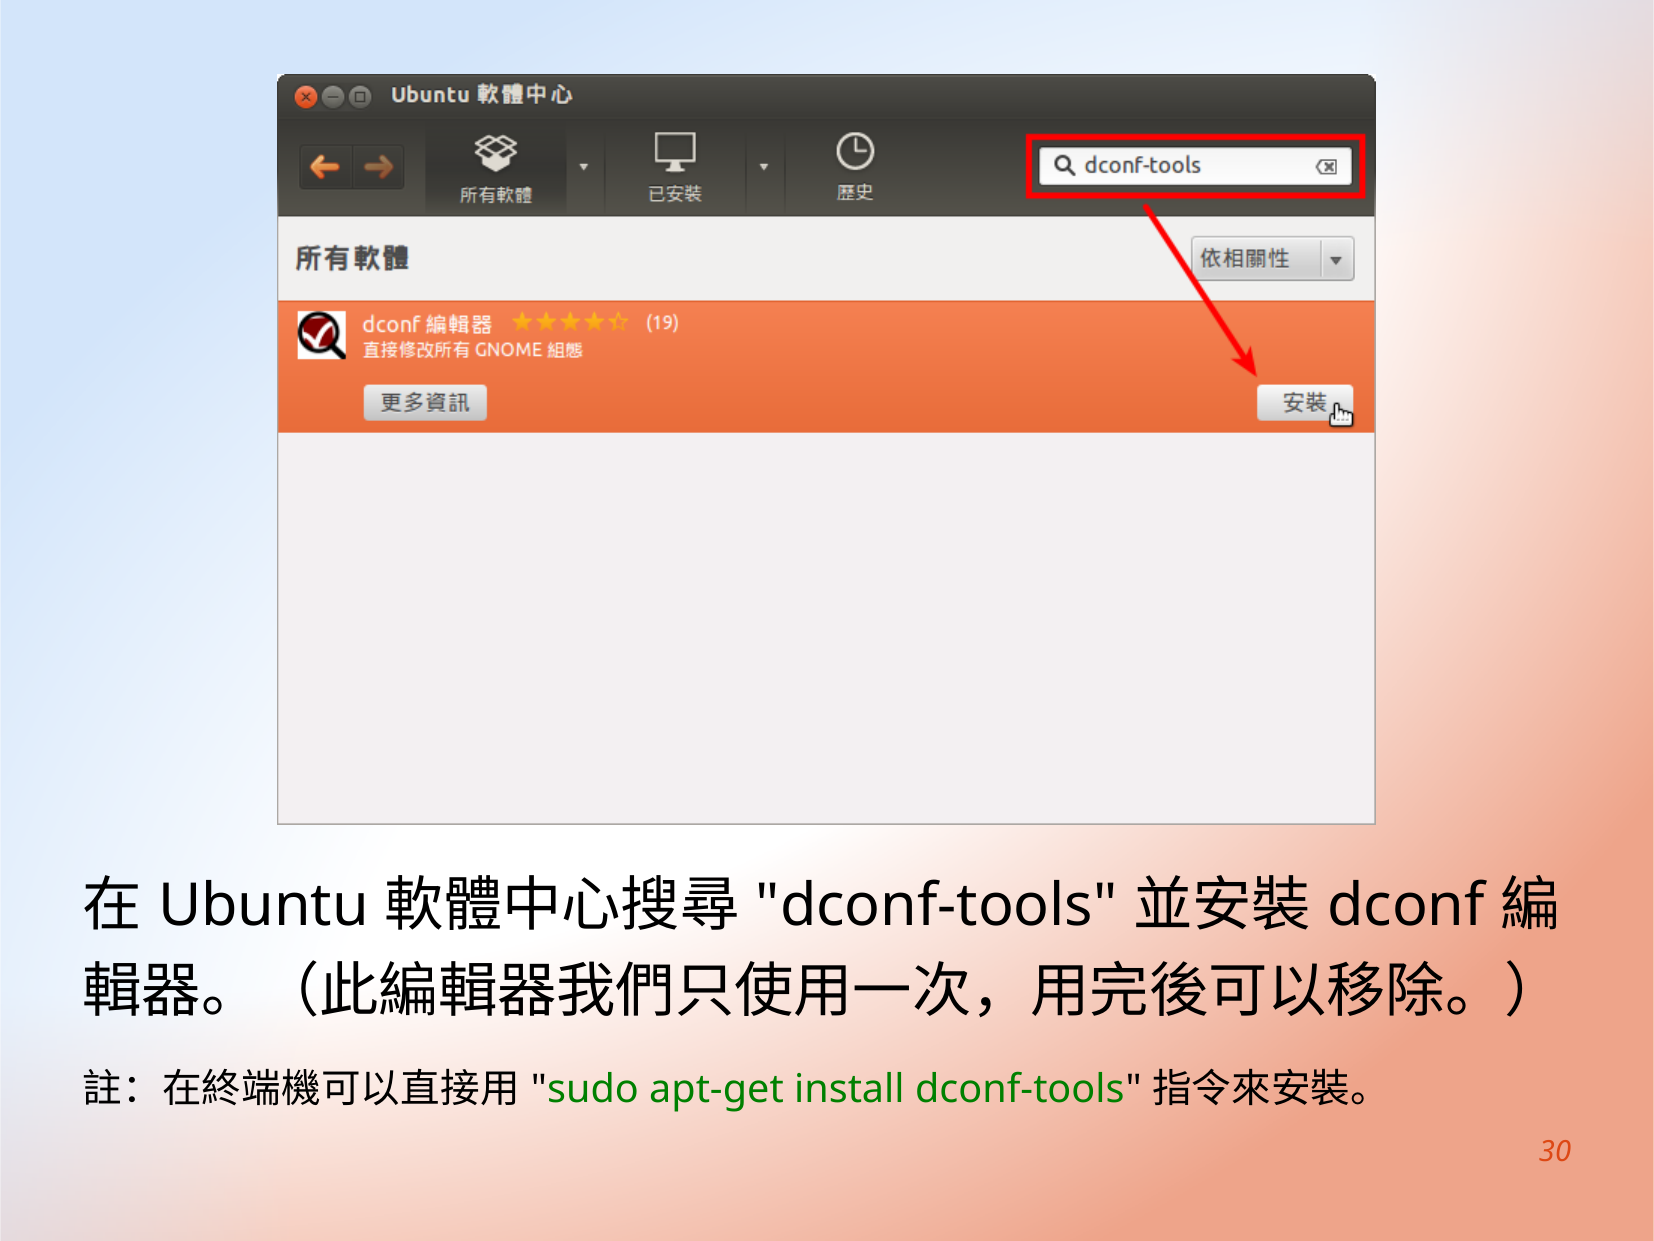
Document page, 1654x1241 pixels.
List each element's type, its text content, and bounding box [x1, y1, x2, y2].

picture [0, 0, 1654, 1241]
list 在Ubuntu軟體中心搜尋"dconf-tools"並安裝dconf編輯器。（此編輯器我們只使用一次，用完後可以移除。） 註：在終端機可以直接用"sudo apt-get install dconf-tools"指令來安裝。 [82, 857, 1571, 1201]
